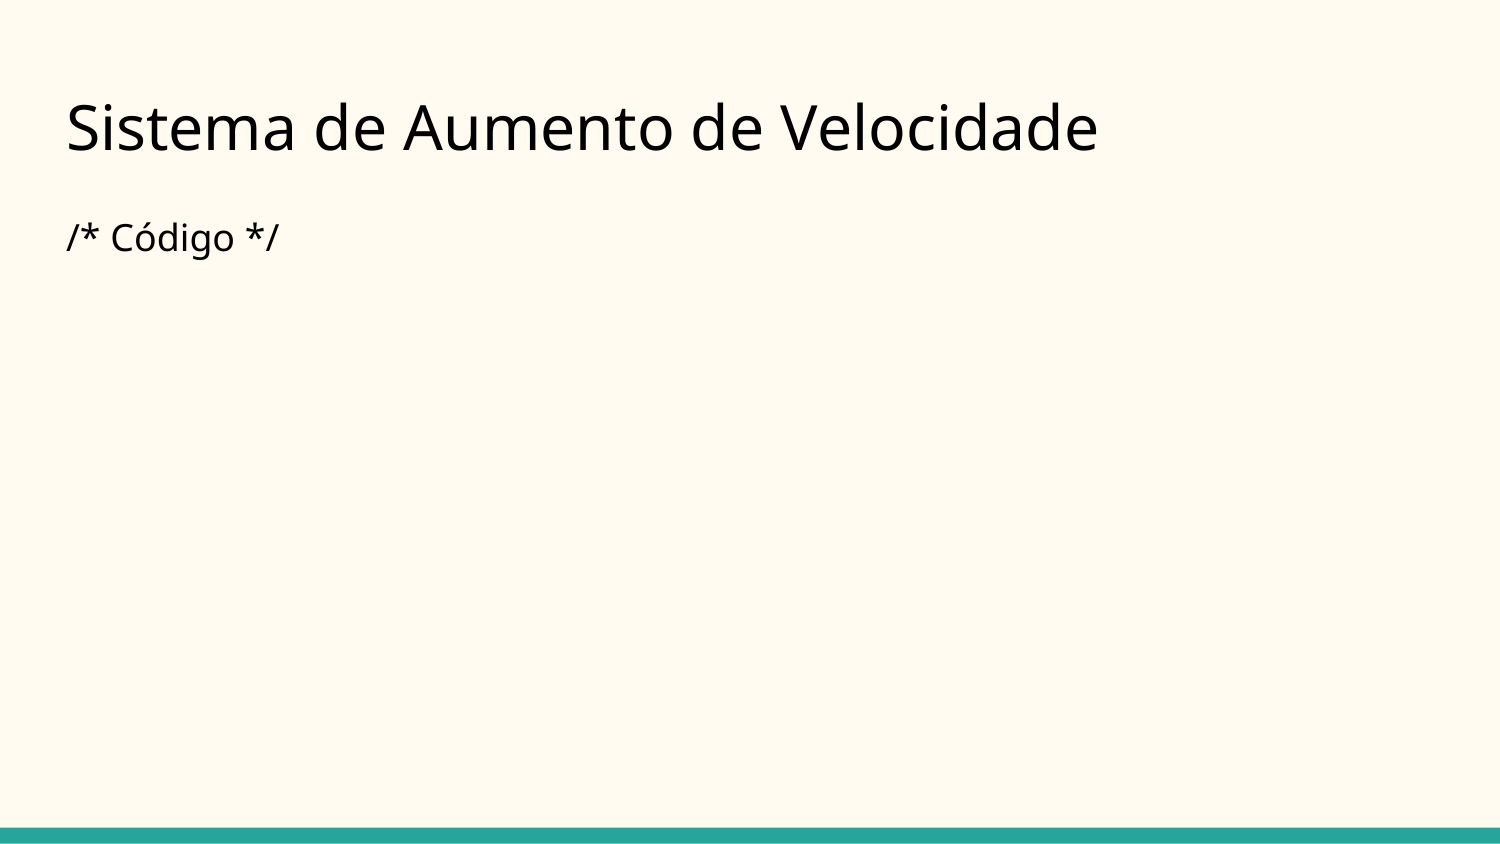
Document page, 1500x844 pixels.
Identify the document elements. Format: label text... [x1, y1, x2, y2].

list /* Código */ [51, 192, 1449, 750]
title Sistema de Aumento de Velocidade [51, 72, 1449, 174]
